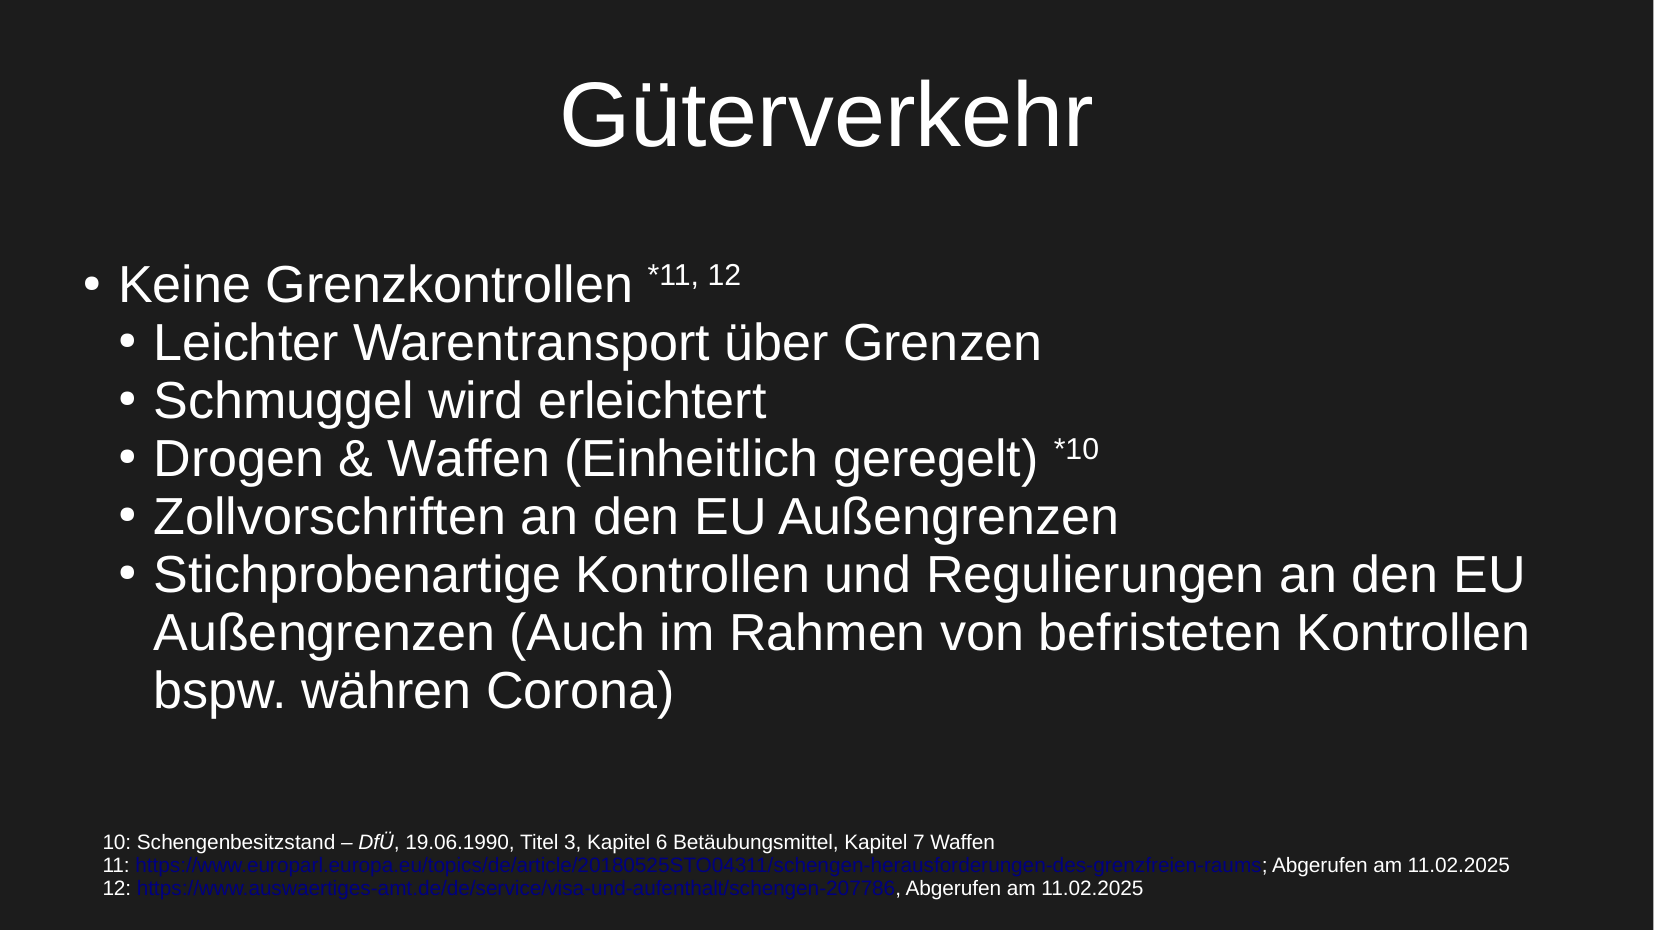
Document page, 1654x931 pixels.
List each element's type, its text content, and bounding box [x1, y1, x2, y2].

title Güterverkehr [82, 36, 1571, 193]
subtitle Keine Grenzkontrollen *11, 12 Leichter Warentransport über Grenzen Schmuggel wird erleichtert Drogen & Waffen (Einheitlich geregelt) *10 Zollvorschriften an den EU Außengrenzen Stichprobenartige Kontrollen und Regulierungen an den EU Außengrenzen (Auch im Rahmen von befristeten Kontrollen bspw. währen Corona) [82, 217, 1571, 758]
text_box 10: Schengenbesitzstand – DfÜ, 19.06.1990, Titel 3, Kapitel 6 Betäubungsmittel, Kapitel 7 Waffen 11: https://www.europarl.europa.eu/topics/de/article/20180525STO04311/schengen-herausforderungen-des-grenzfreien-raums; Abgerufen am 11.02.2025 12: https://www.auswaertiges-amt.de/de/service/visa-und-aufenthalt/schengen-207786, Abgerufen am 11.02.2025 [87, 823, 1525, 908]
